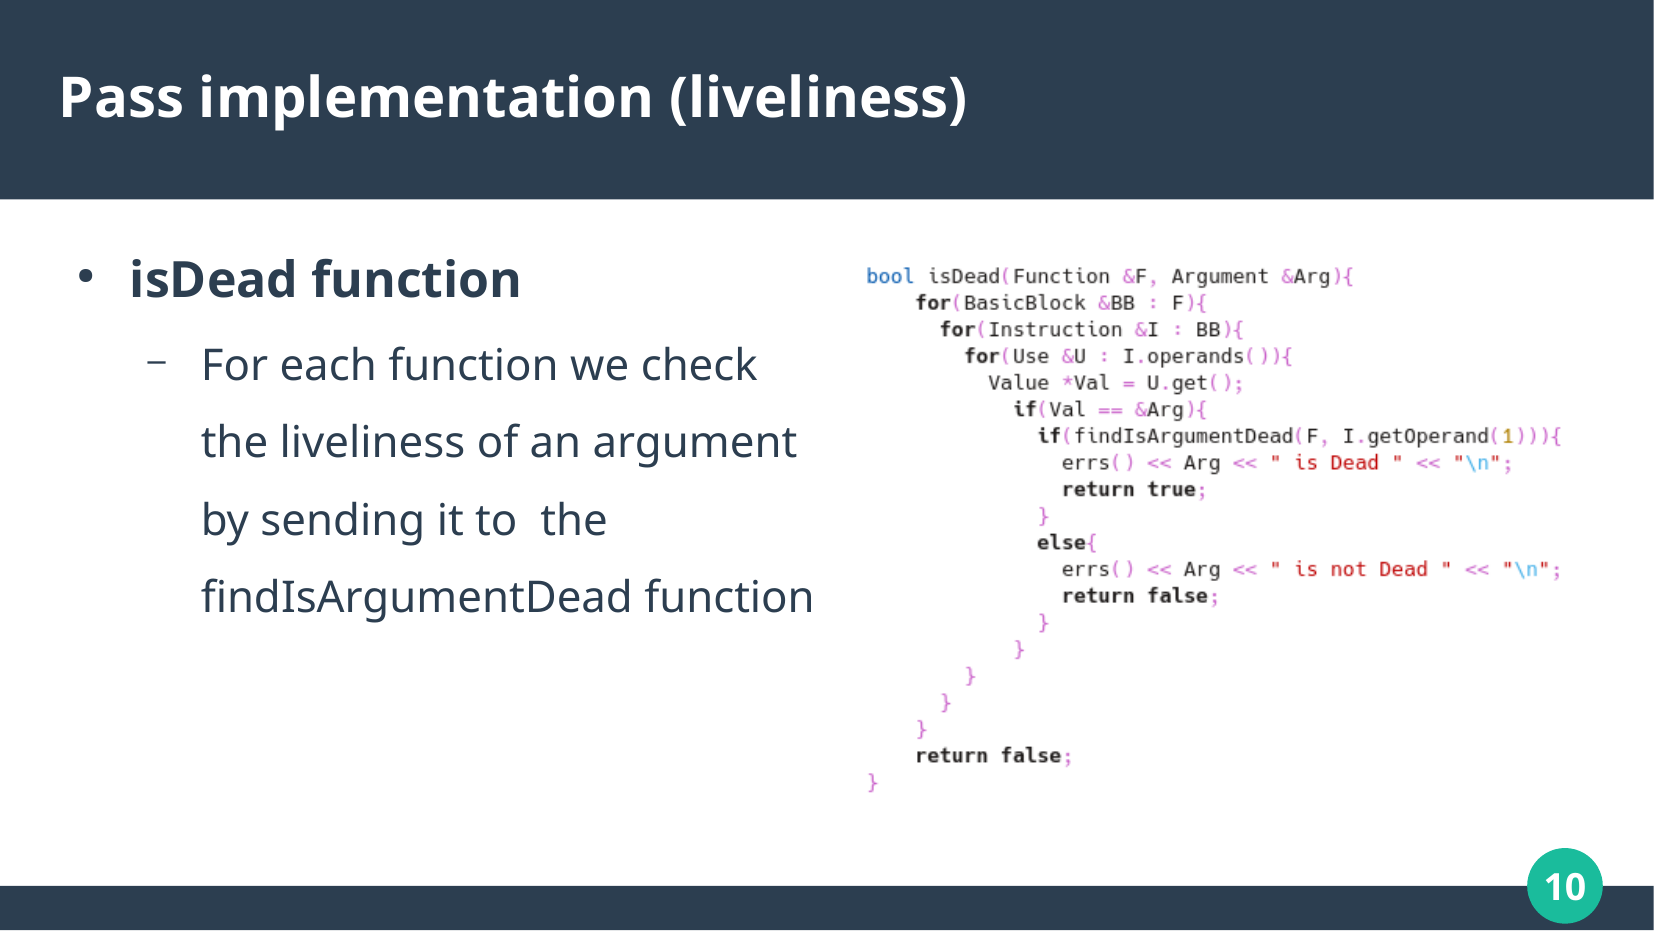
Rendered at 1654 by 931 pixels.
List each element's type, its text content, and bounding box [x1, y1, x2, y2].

picture [852, 263, 1595, 794]
title Pass implementation (liveliness) [59, 37, 1595, 155]
list isDead function For each function we check the liveliness of an argument by sending it to the findIsArgumentDead function [59, 243, 1595, 864]
